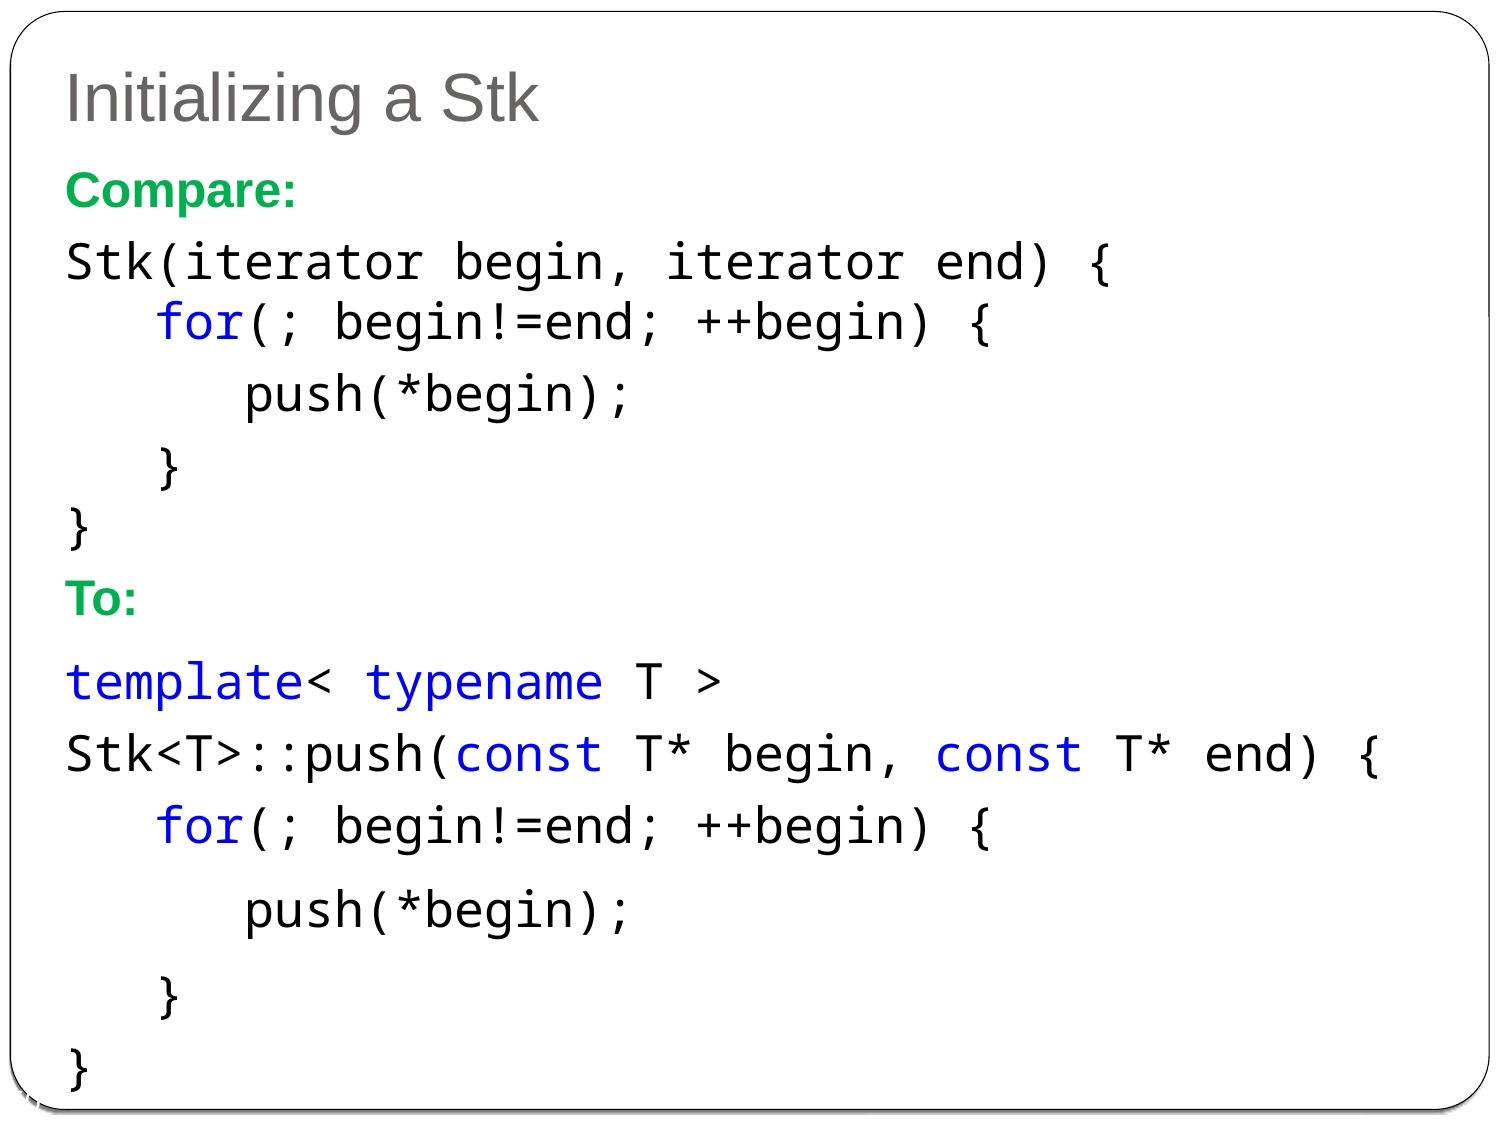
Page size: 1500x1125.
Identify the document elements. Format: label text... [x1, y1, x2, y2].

slide_number <number> [0, 1074, 50, 1125]
list Compare: Stk(iterator begin, iterator end) { for(; begin!=end; ++begin) { push(*begin); } } To: template< typename T > Stk<T>::push(const T* begin, const T* end) { for(; begin!=end; ++begin) { push(*begin); } } [50, 149, 1500, 1088]
title Initializing a Stk [50, 45, 1450, 149]
